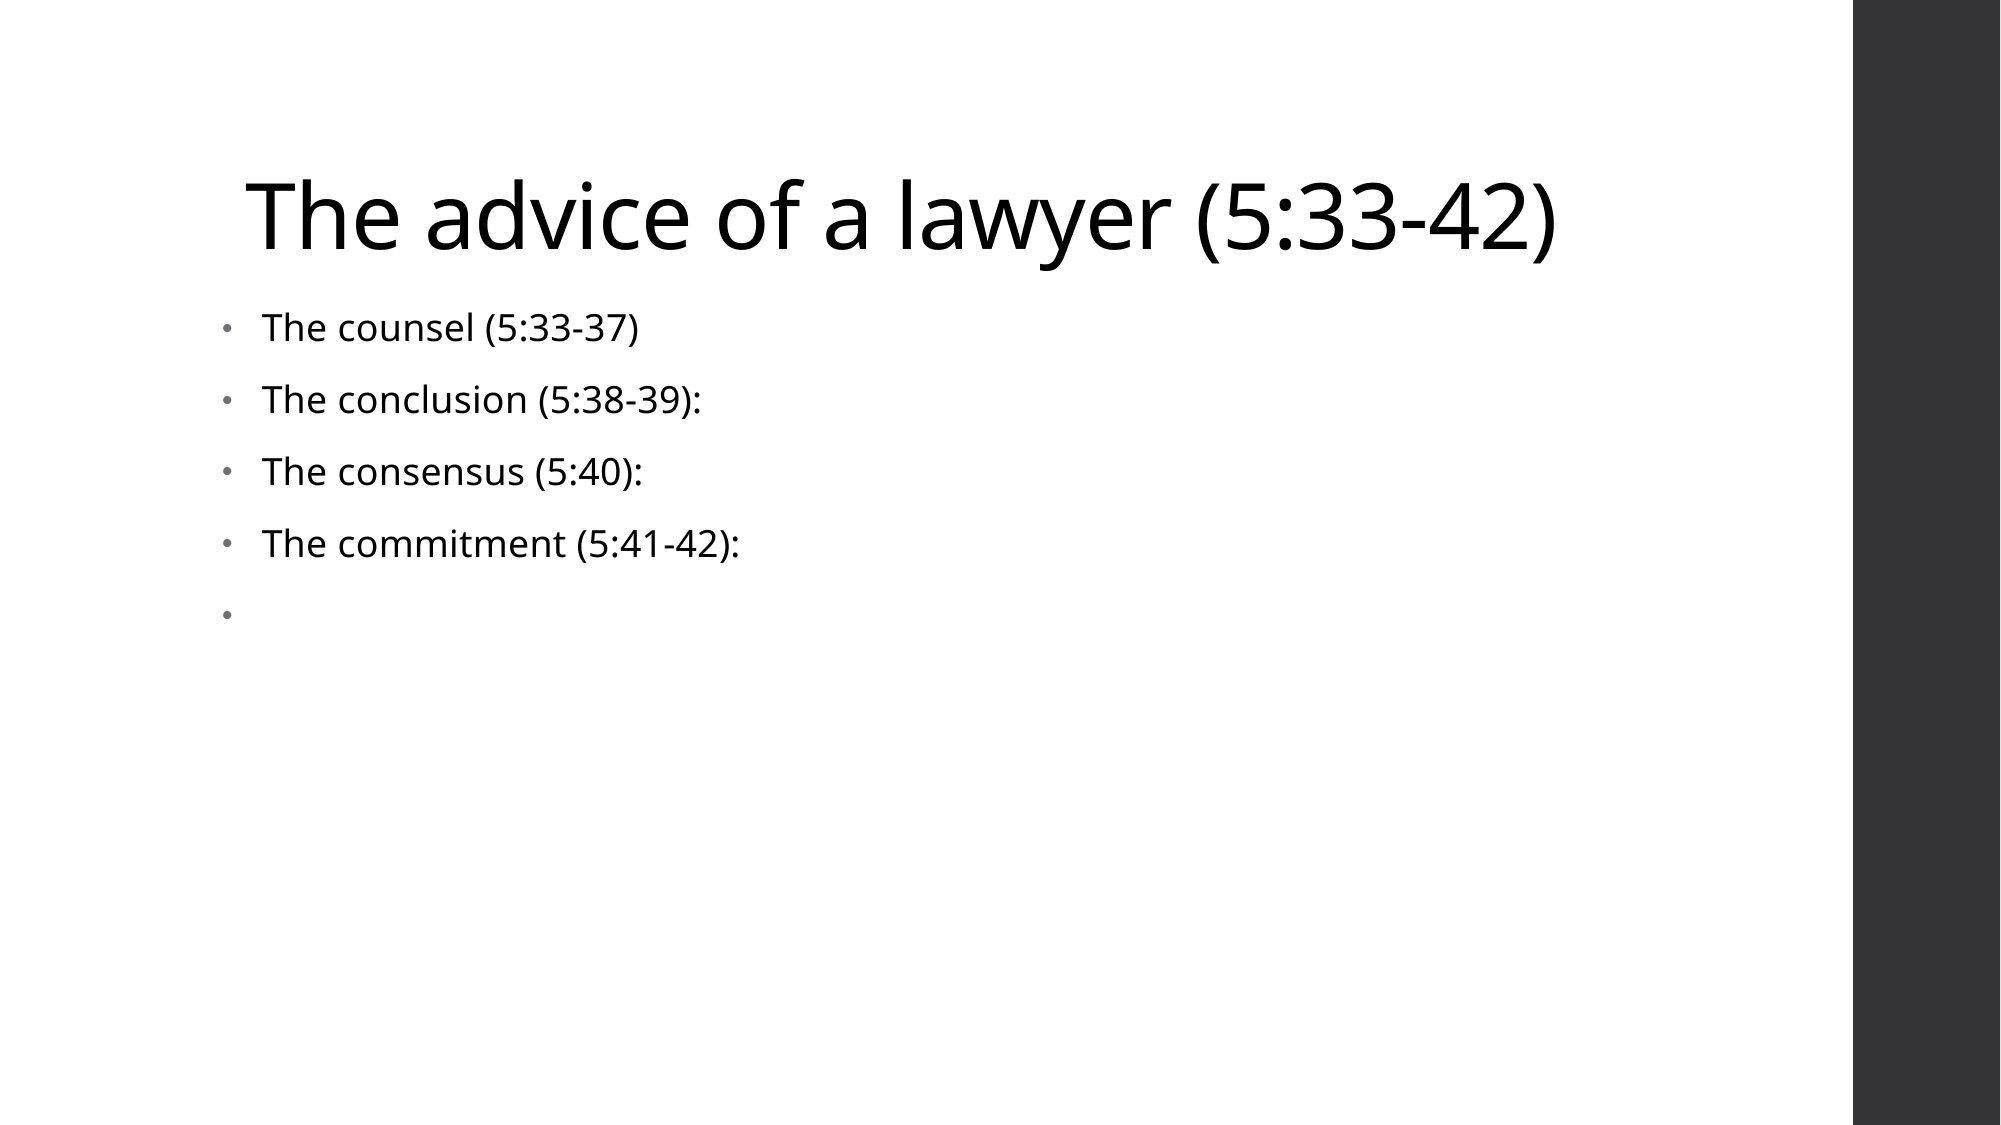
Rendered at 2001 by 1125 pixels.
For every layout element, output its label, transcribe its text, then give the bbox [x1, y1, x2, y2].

title The advice of a lawyer (5:33-42) [206, 60, 1797, 278]
list The counsel (5:33-37) The conclusion (5:38-39): The consensus (5:40): The commitment (5:41-42): [206, 299, 1617, 1014]
